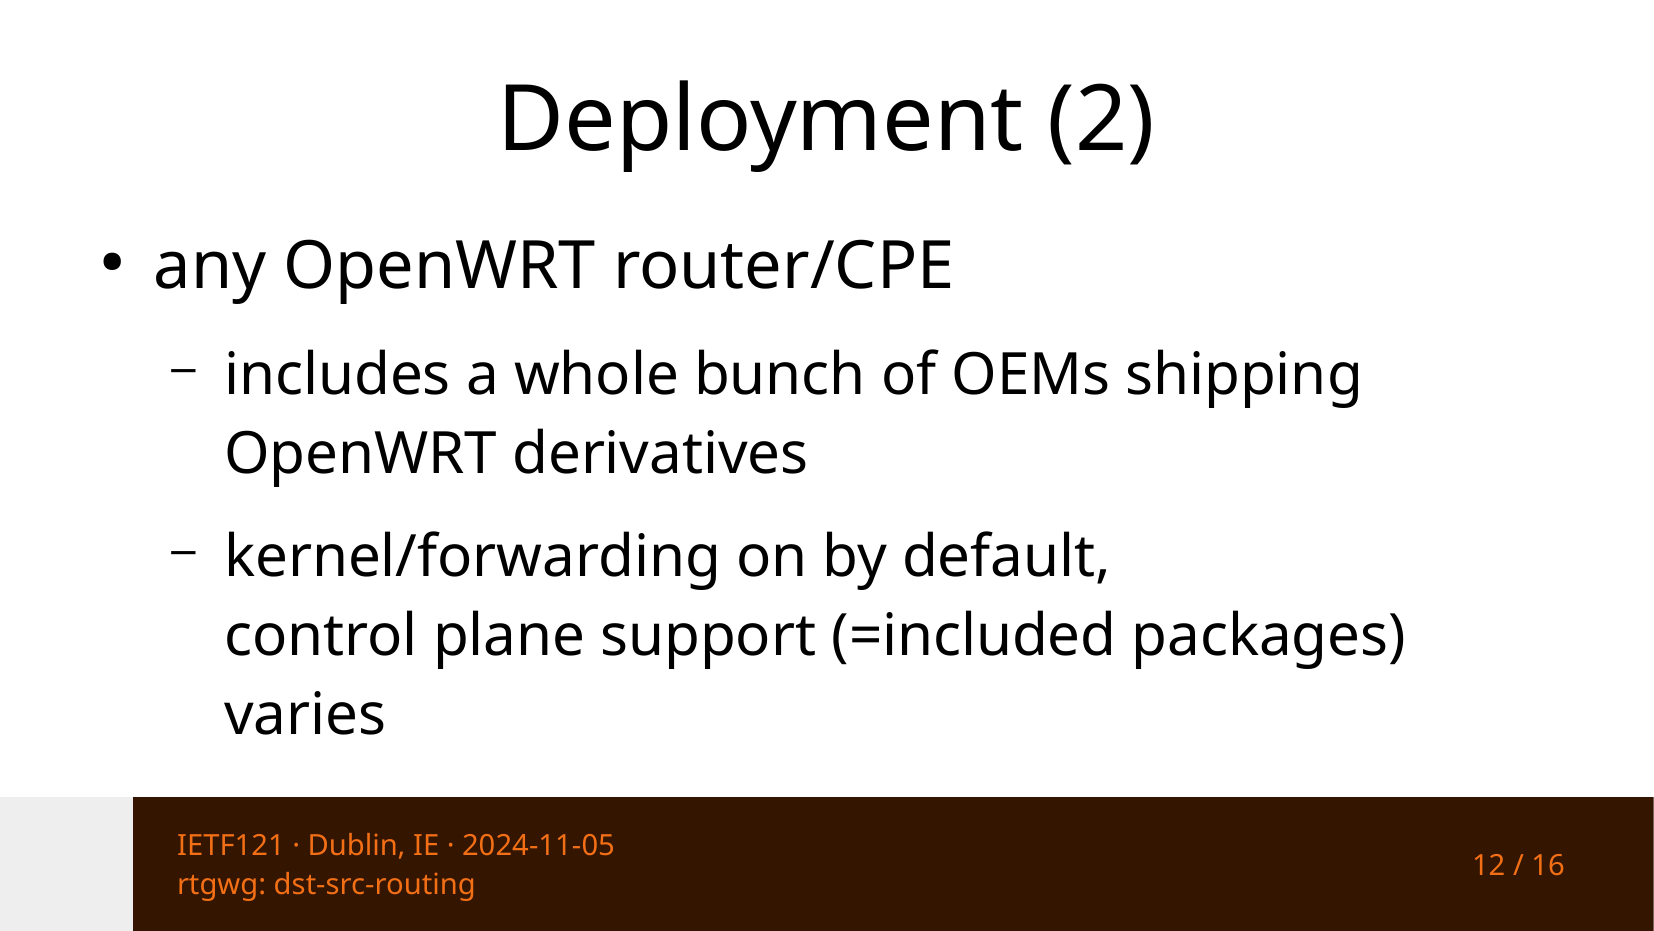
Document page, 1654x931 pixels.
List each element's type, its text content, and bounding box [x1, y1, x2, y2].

title Deployment (2) [82, 37, 1571, 193]
list any OpenWRT router/CPE includes a whole bunch of OEMs shipping OpenWRT derivatives kernel/forwarding on by default, control plane support (=included packages) varies [82, 217, 1571, 768]
